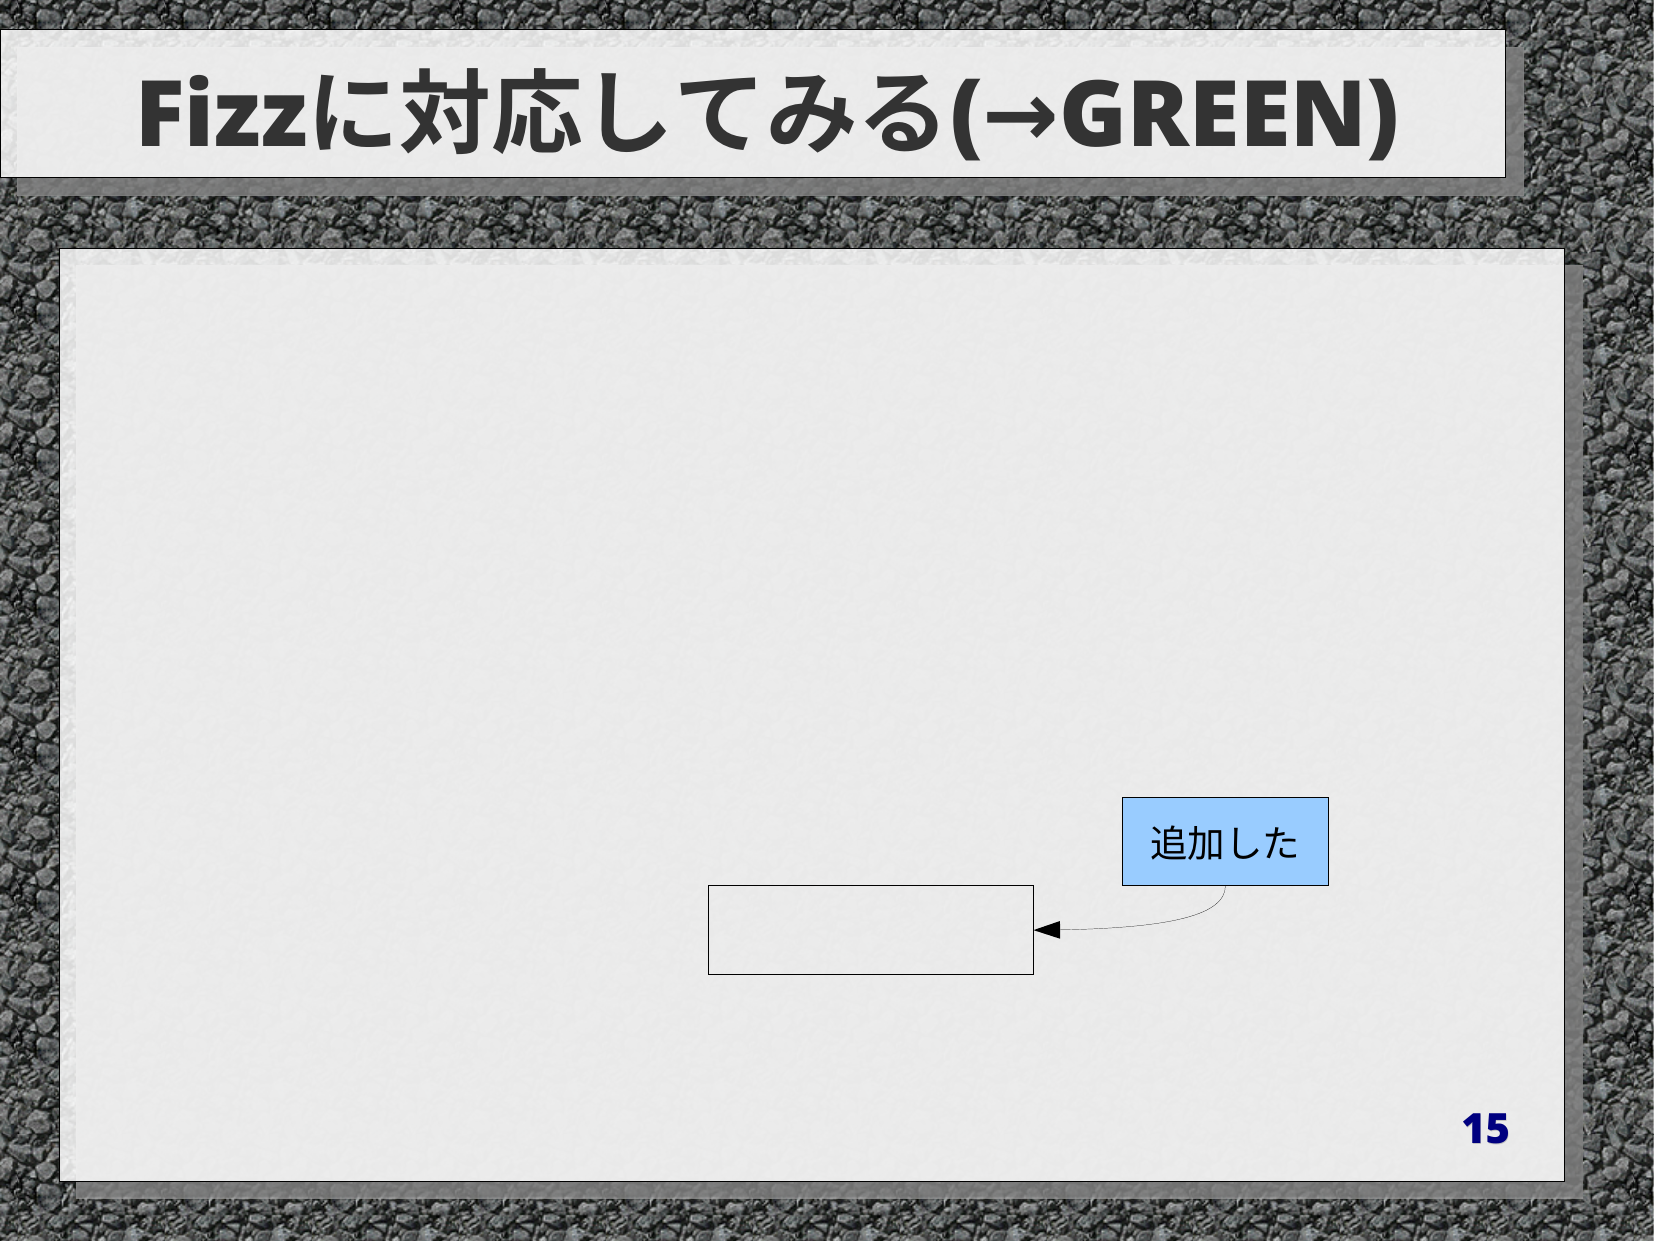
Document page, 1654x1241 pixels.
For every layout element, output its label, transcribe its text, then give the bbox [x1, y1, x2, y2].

picture [0, 0, 1654, 1241]
text_box 追加した [1122, 797, 1329, 886]
title Fizzに対応してみる(→GREEN) [29, 35, 1506, 177]
